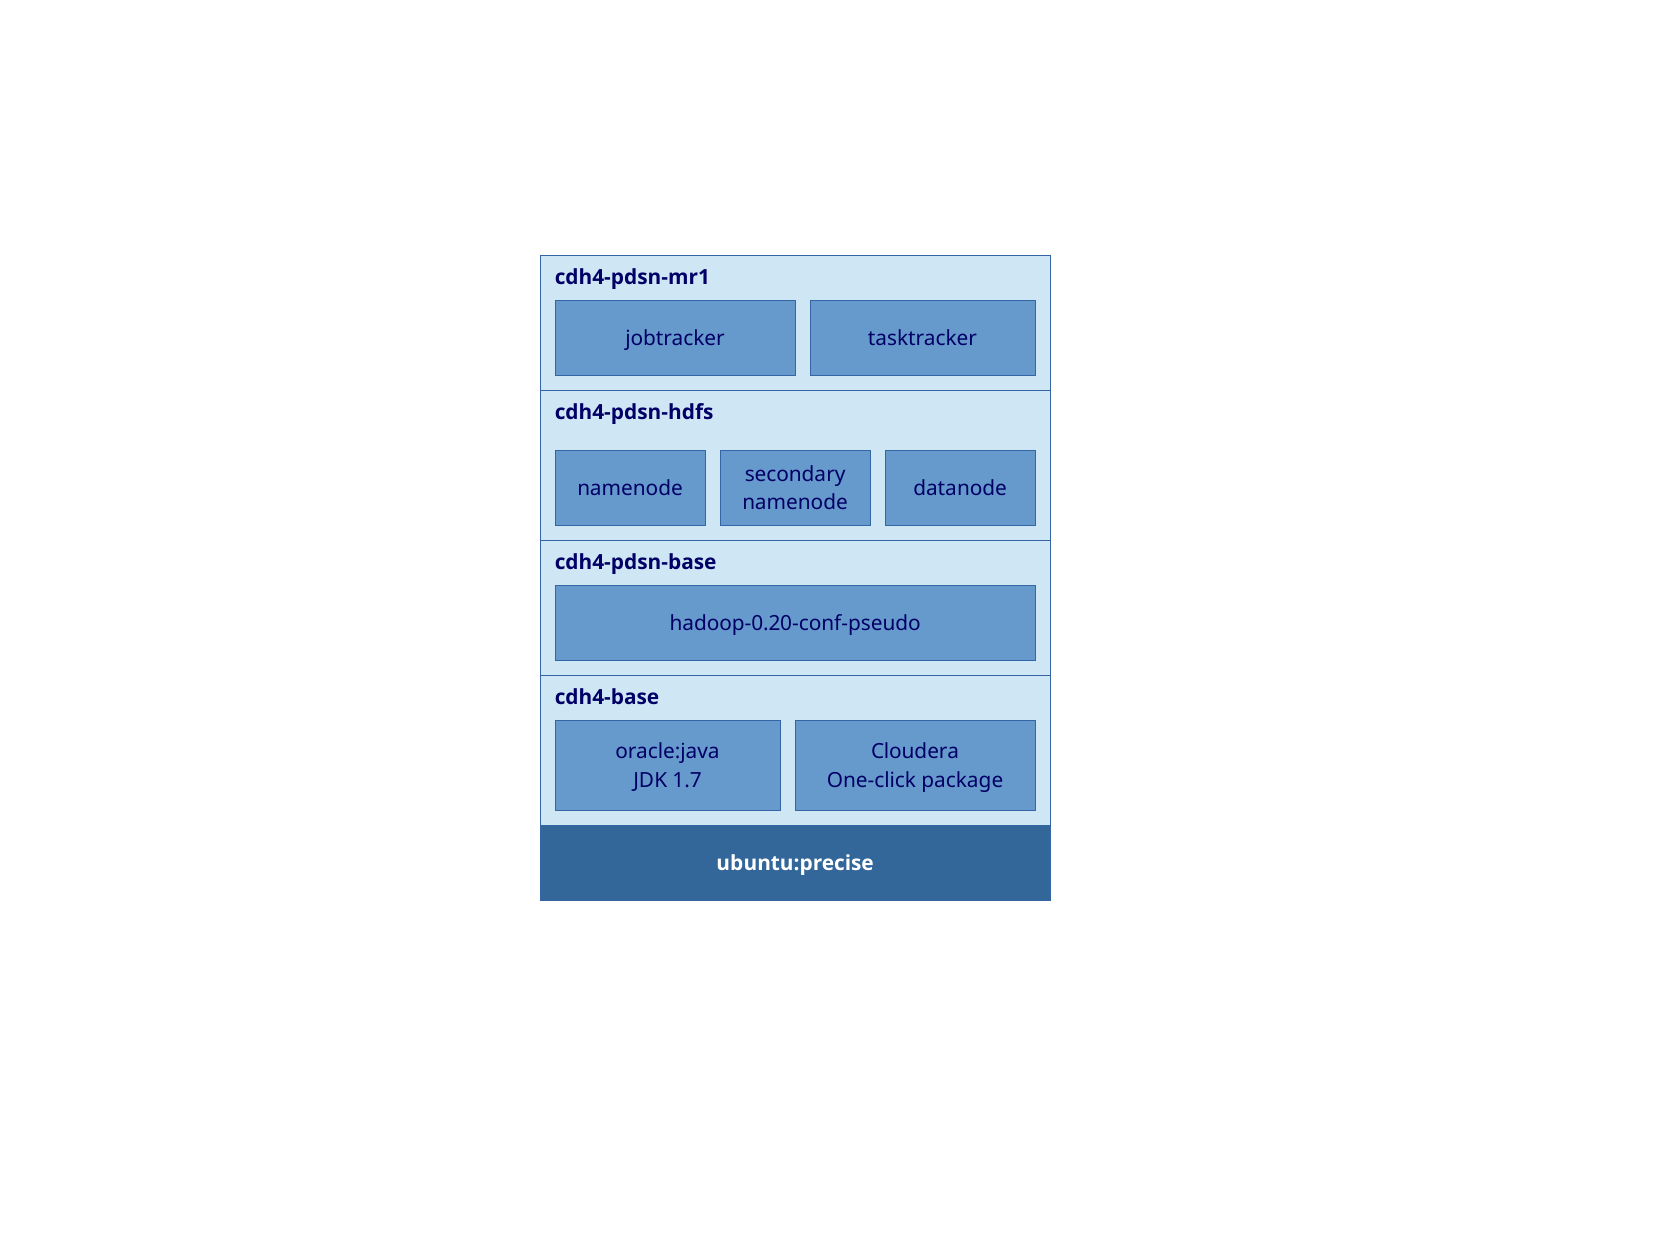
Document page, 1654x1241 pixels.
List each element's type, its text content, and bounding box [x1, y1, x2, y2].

text_box hadoop-0.20-conf-pseudo [555, 585, 1036, 661]
text_box jobtracker [555, 300, 796, 376]
text_box namenode [555, 450, 706, 526]
text_box tasktracker [810, 300, 1036, 376]
text_box cdh4-pdsn-hdfs [540, 391, 1051, 541]
text_box Cloudera One-click package [795, 720, 1036, 811]
text_box oracle:java JDK 1.7 [555, 720, 781, 811]
text_box datanode [885, 450, 1036, 526]
text_box cdh4-pdsn-mr1 [540, 255, 1051, 391]
text_box cdh4-pdsn-base [540, 541, 1051, 676]
text_box cdh4-base [540, 676, 1051, 826]
text_box ubuntu:precise [540, 826, 1051, 901]
text_box secondary namenode [720, 450, 871, 526]
